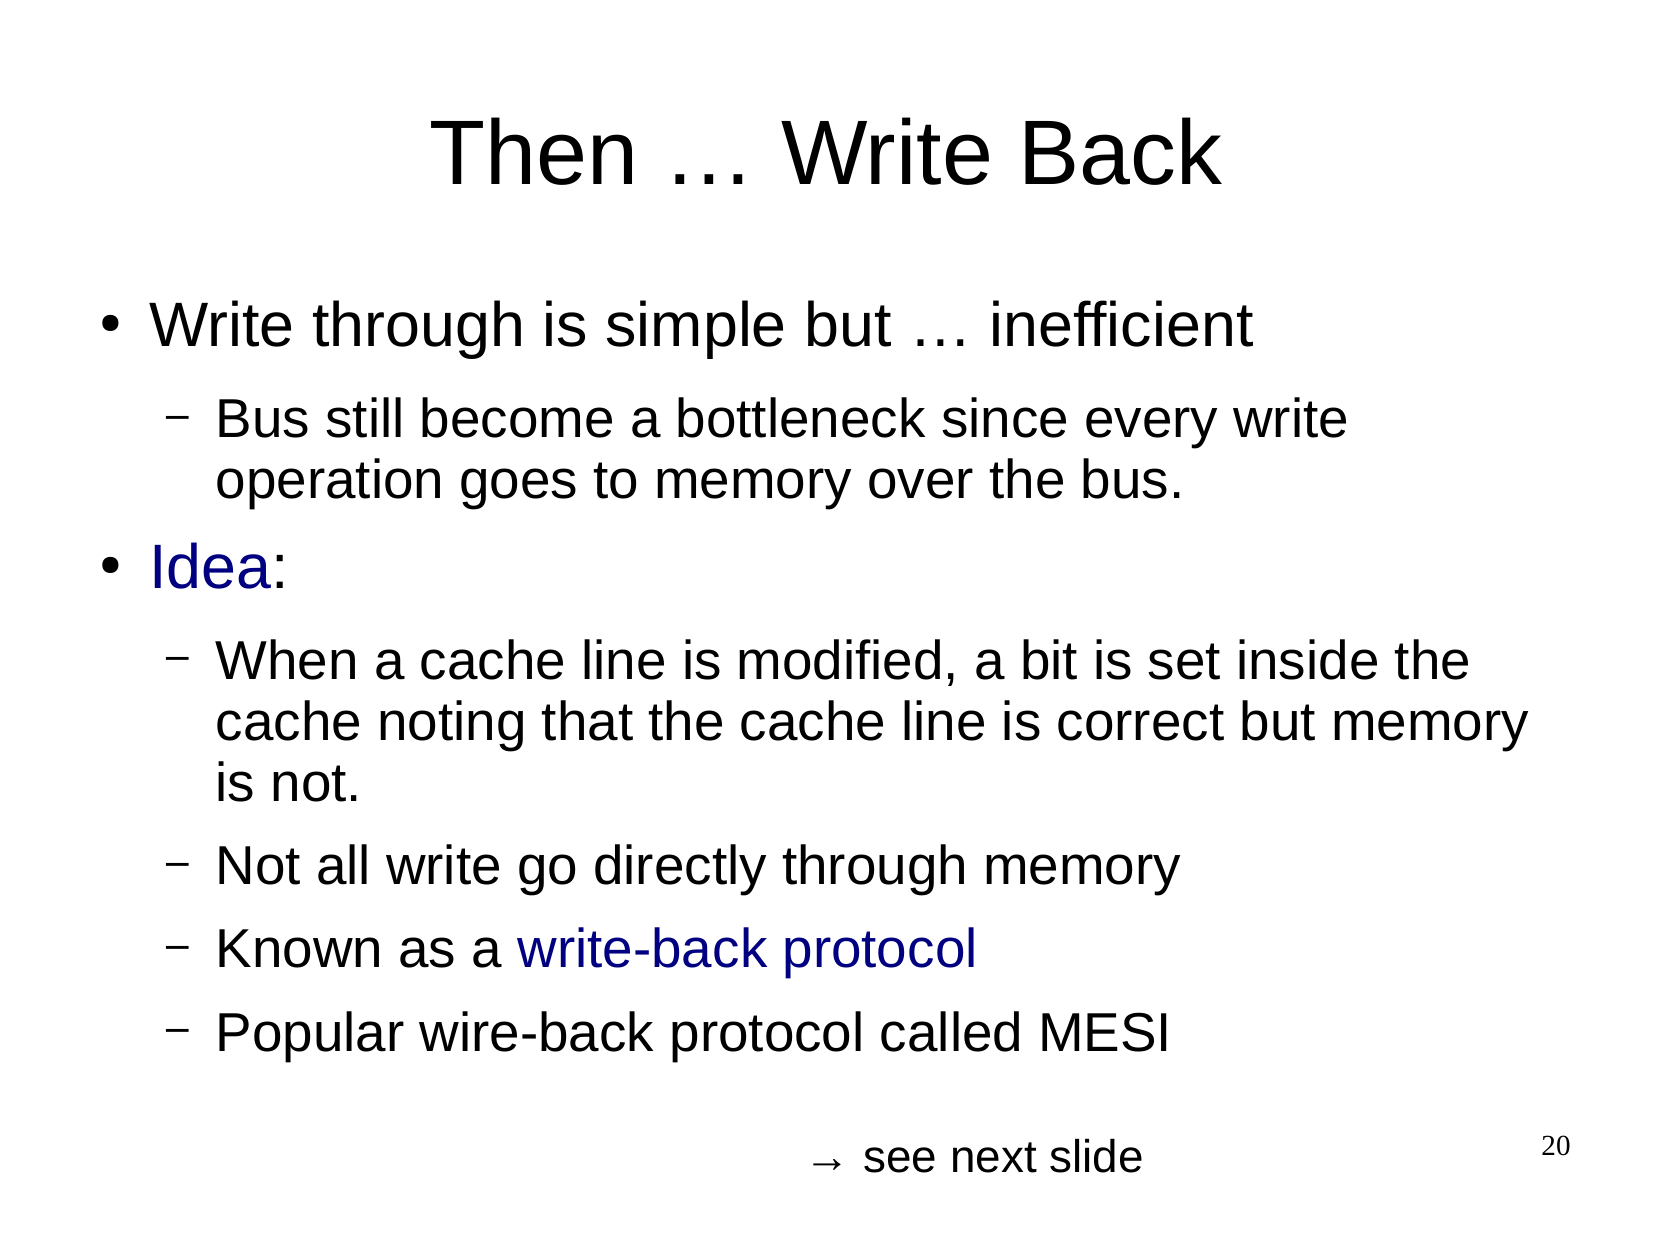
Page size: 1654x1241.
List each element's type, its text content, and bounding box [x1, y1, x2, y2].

title Then … Write Back [82, 49, 1571, 257]
list Write through is simple but … inefficient Bus still become a bottleneck since every write operation goes to memory over the bus. Idea: When a cache line is modified, a bit is set inside the cache noting that the cache line is correct but memory is not. Not all write go directly through memory Known as a write-back protocol Popular wire-back protocol called MESI [82, 290, 1538, 1066]
text_box → see next slide [790, 1123, 1173, 1190]
